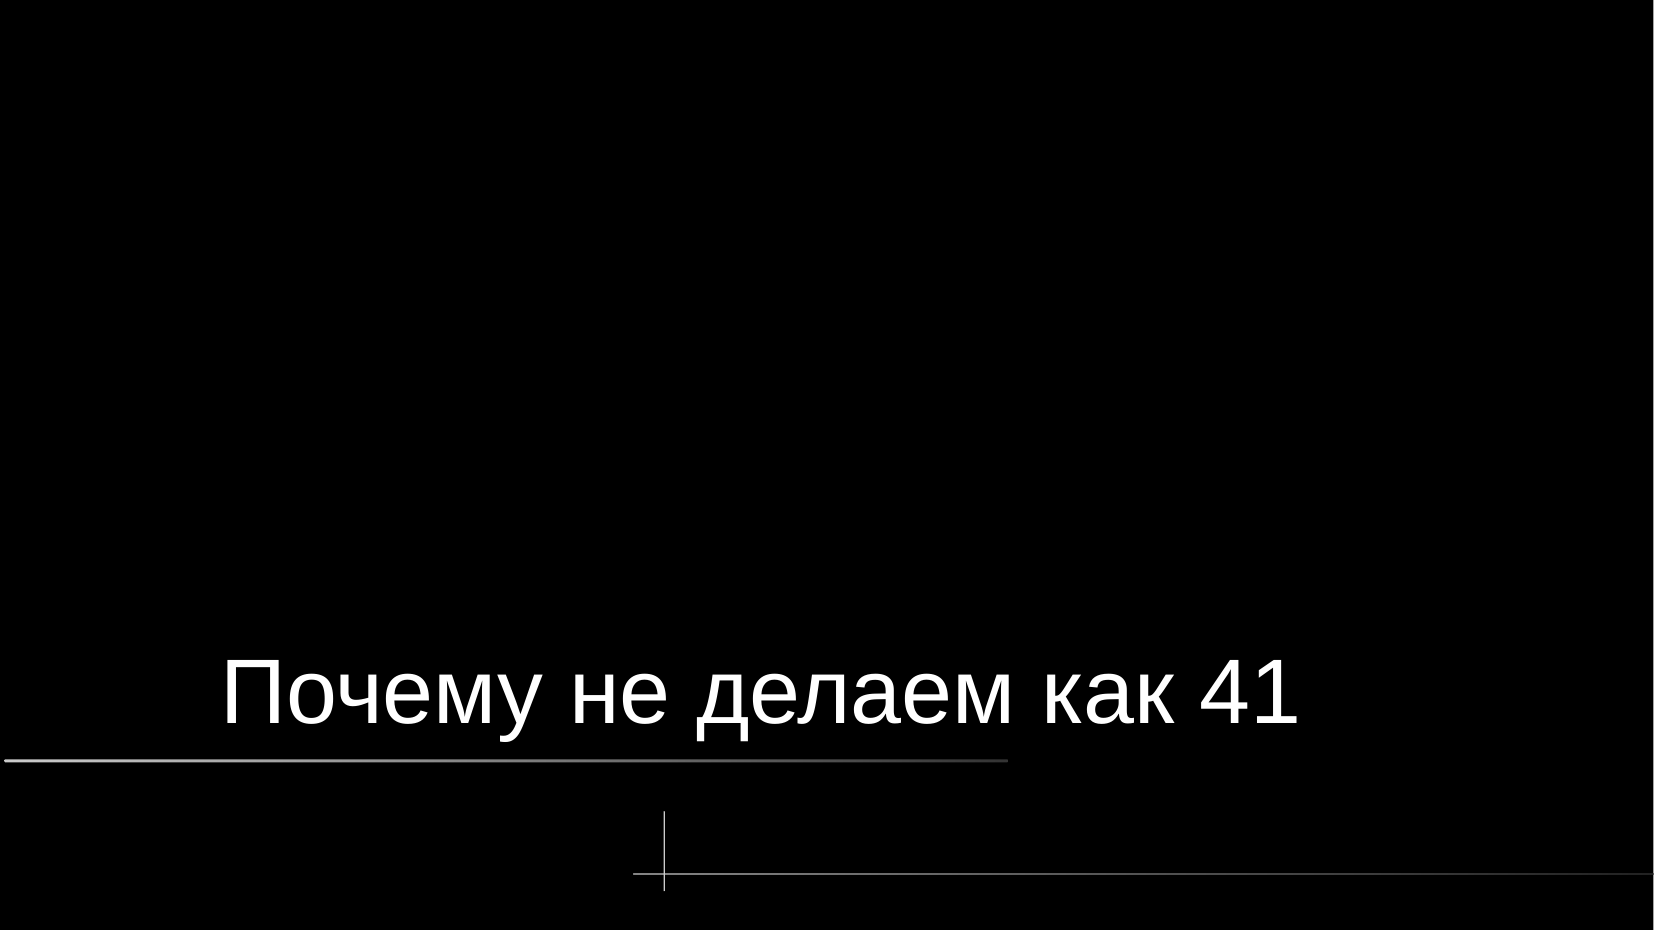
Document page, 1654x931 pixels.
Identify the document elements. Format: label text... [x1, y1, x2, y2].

title Почему не делаем как 41 [23, 637, 1501, 746]
